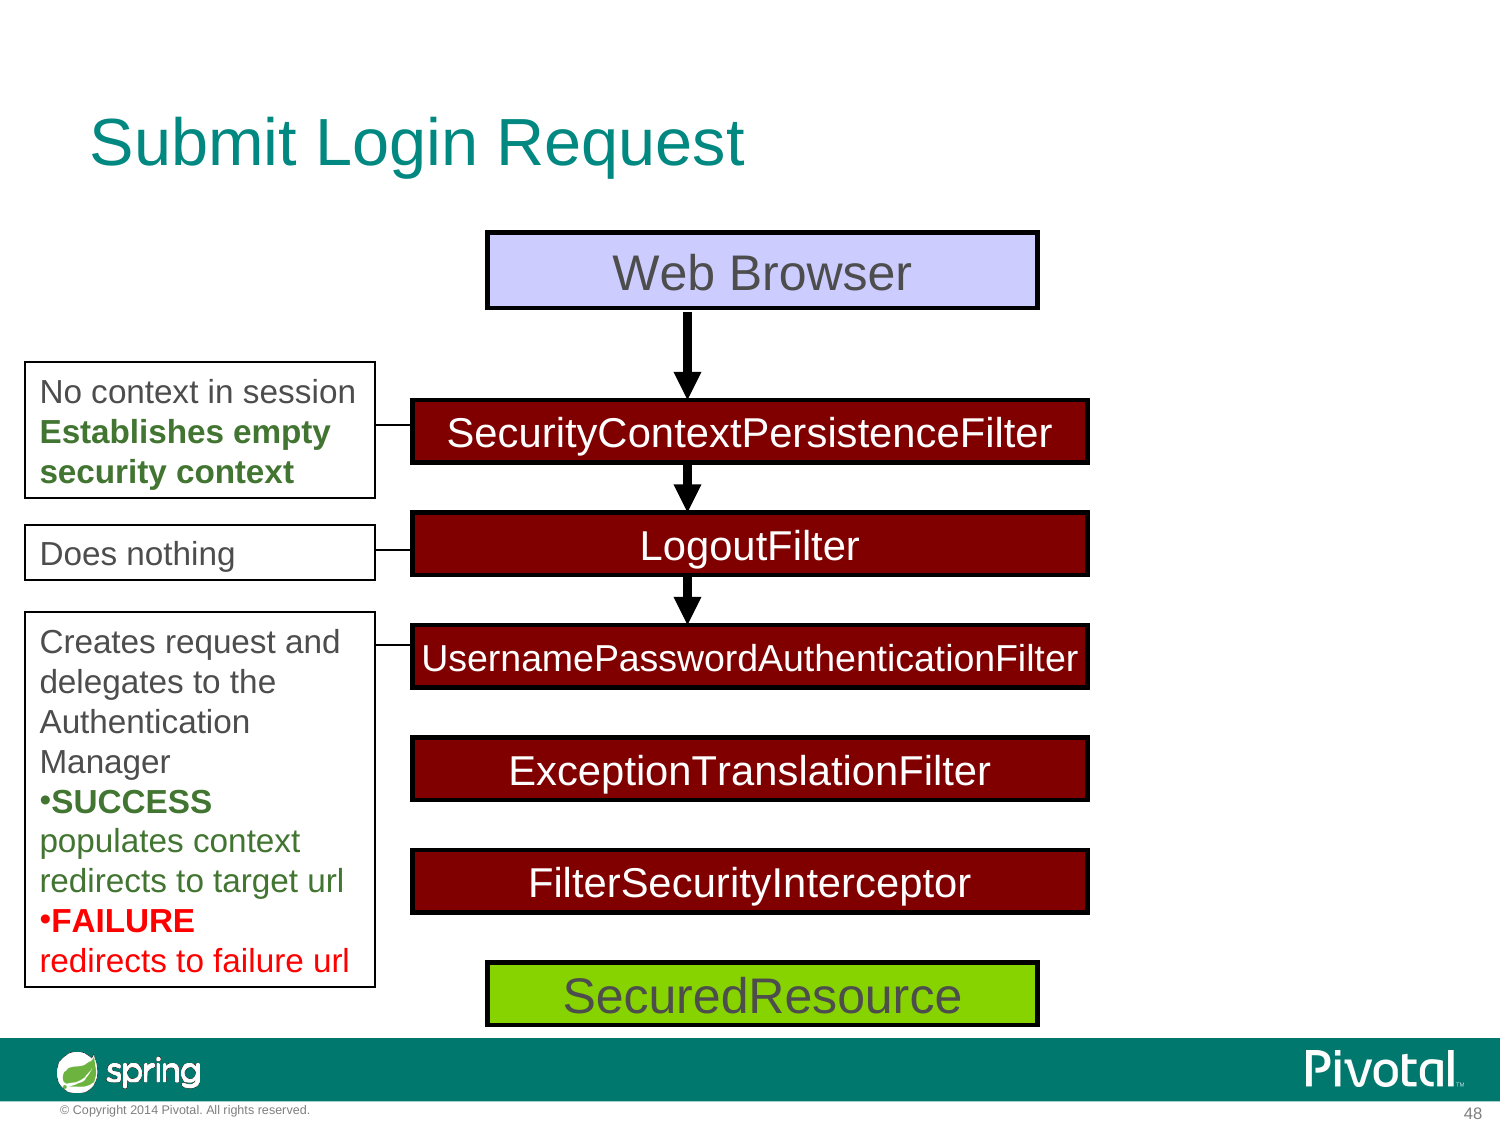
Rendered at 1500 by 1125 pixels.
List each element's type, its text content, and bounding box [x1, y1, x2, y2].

title Submit Login Request [75, 45, 1426, 233]
text_box SecuredResource [487, 962, 1038, 1026]
text_box UsernamePasswordAuthenticationFilter [412, 624, 1088, 688]
picture [1306, 1050, 1464, 1087]
text_box No context in session Establishes empty security context [24, 362, 376, 498]
text_box Does nothing [24, 524, 376, 581]
text_box Web Browser [487, 232, 1038, 309]
picture [32, 1041, 210, 1103]
text_box SecurityContextPersistenceFilter [412, 399, 1088, 463]
text_box FilterSecurityInterceptor [412, 849, 1088, 913]
text_box LogoutFilter [412, 512, 1088, 576]
text_box ExceptionTranslationFilter [412, 737, 1088, 801]
text_box Creates request and delegates to the Authentication Manager SUCCESS populates context redirects to target url FAILURE redirects to failure url [24, 612, 376, 988]
